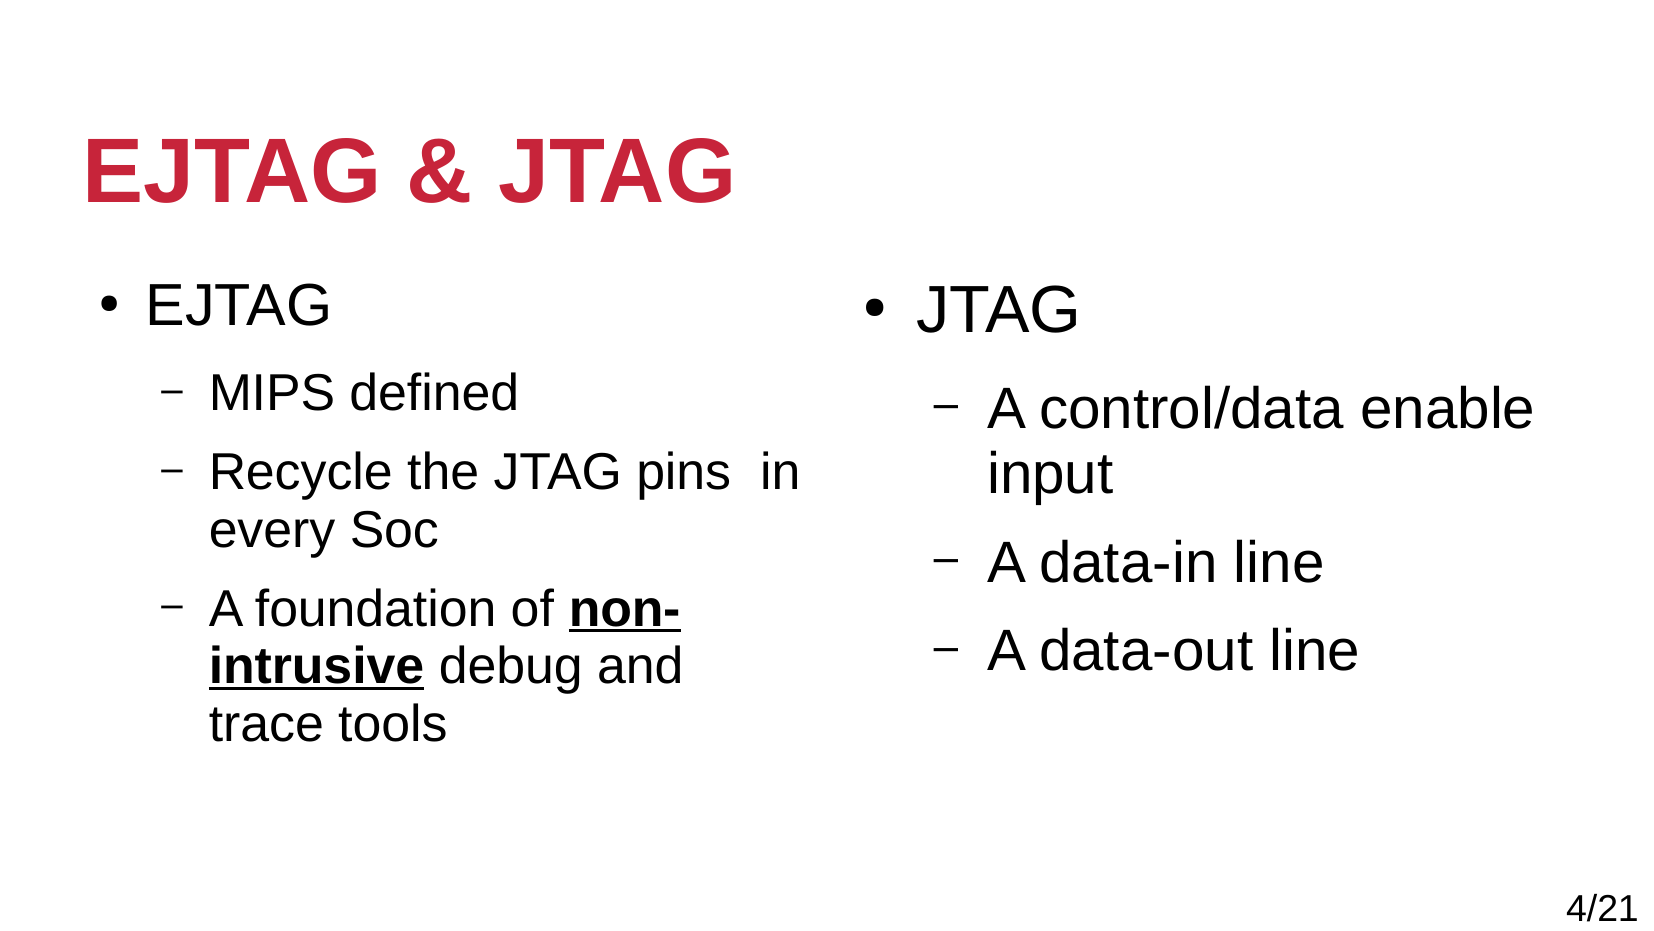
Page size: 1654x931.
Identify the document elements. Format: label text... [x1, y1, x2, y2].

list JTAG A control/data enable input A data-in line A data-out line [845, 271, 1572, 758]
list EJTAG MIPS defined Recycle the JTAG pins in every Soc A foundation of non-intrusive debug and trace tools [82, 271, 809, 758]
title EJTAG & JTAG [82, 92, 1571, 249]
